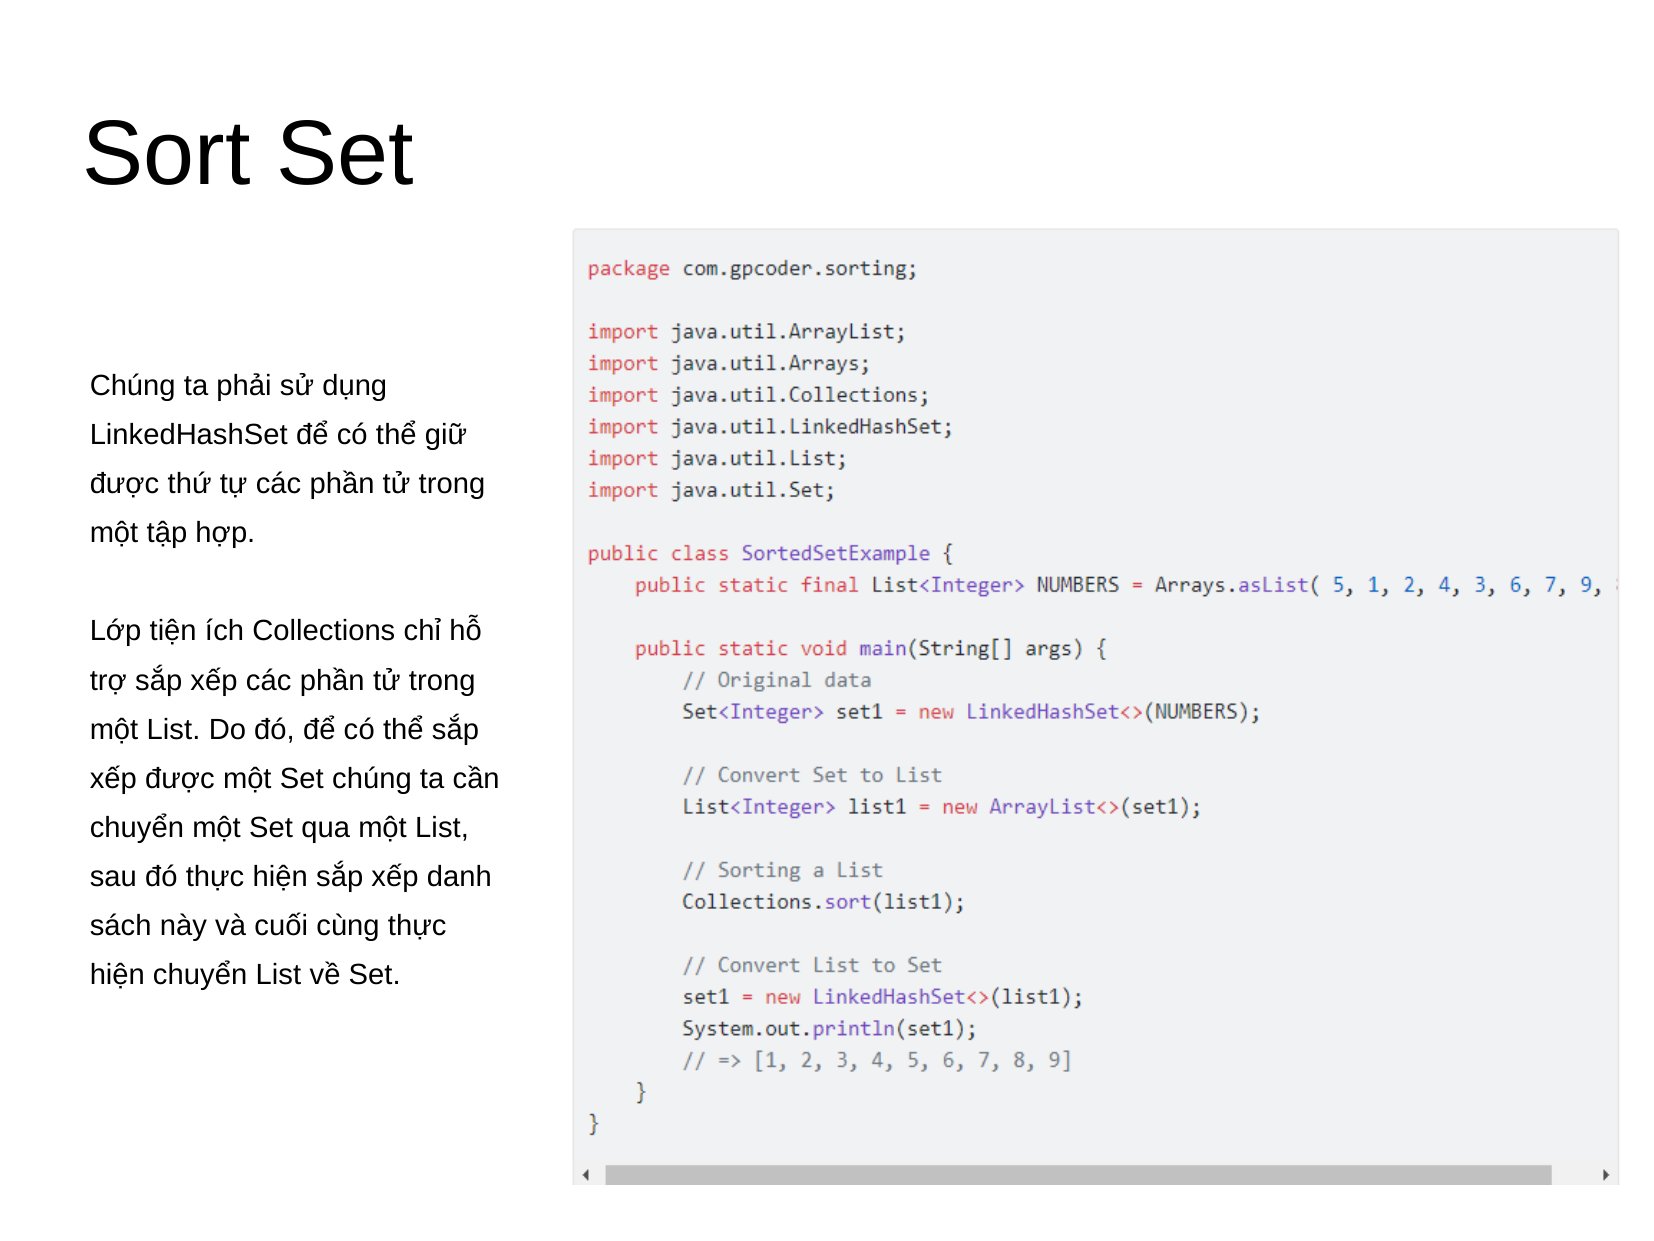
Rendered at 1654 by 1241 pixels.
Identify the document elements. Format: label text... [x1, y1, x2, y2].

text_box Chúng ta phải sử dụng LinkedHashSet để có thể giữ được thứ tự các phần tử trong một tập hợp. Lớp tiện ích Collections chỉ hỗ trợ sắp xếp các phần tử trong một List. Do đó, để có thể sắp xếp được một Set chúng ta cần chuyển một Set qua một List, sau đó thực hiện sắp xếp danh sách này và cuối cùng thực hiện chuyển List về Set. [75, 345, 523, 1036]
title [82, 242, 570, 451]
title Sort Set [82, 49, 1571, 242]
picture [570, 224, 1628, 1186]
